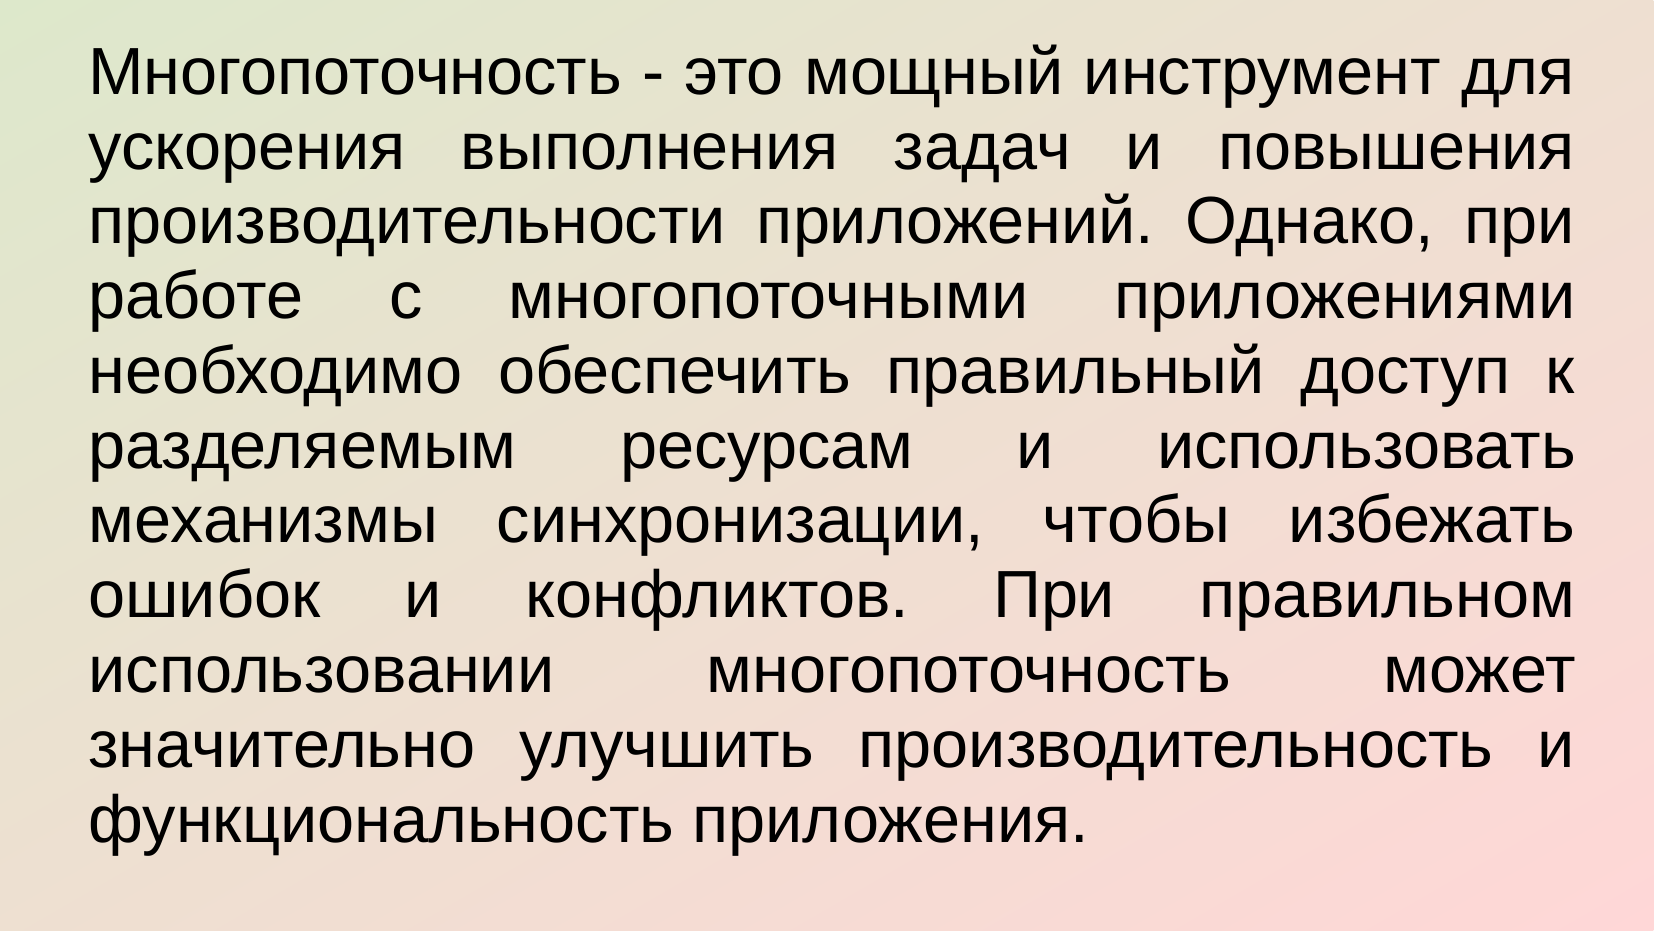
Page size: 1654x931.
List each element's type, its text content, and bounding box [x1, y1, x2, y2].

subtitle Многопоточность - это мощный инструмент для ускорения выполнения задач и повышения производительности приложений. Однако, при работе с многопоточными приложениями необходимо обеспечить правильный доступ к разделяемым ресурсам и использовать механизмы синхронизации, чтобы избежать ошибок и конфликтов. При правильном использовании многопоточность может значительно улучшить производительность и функциональность приложения. [88, 33, 1577, 857]
